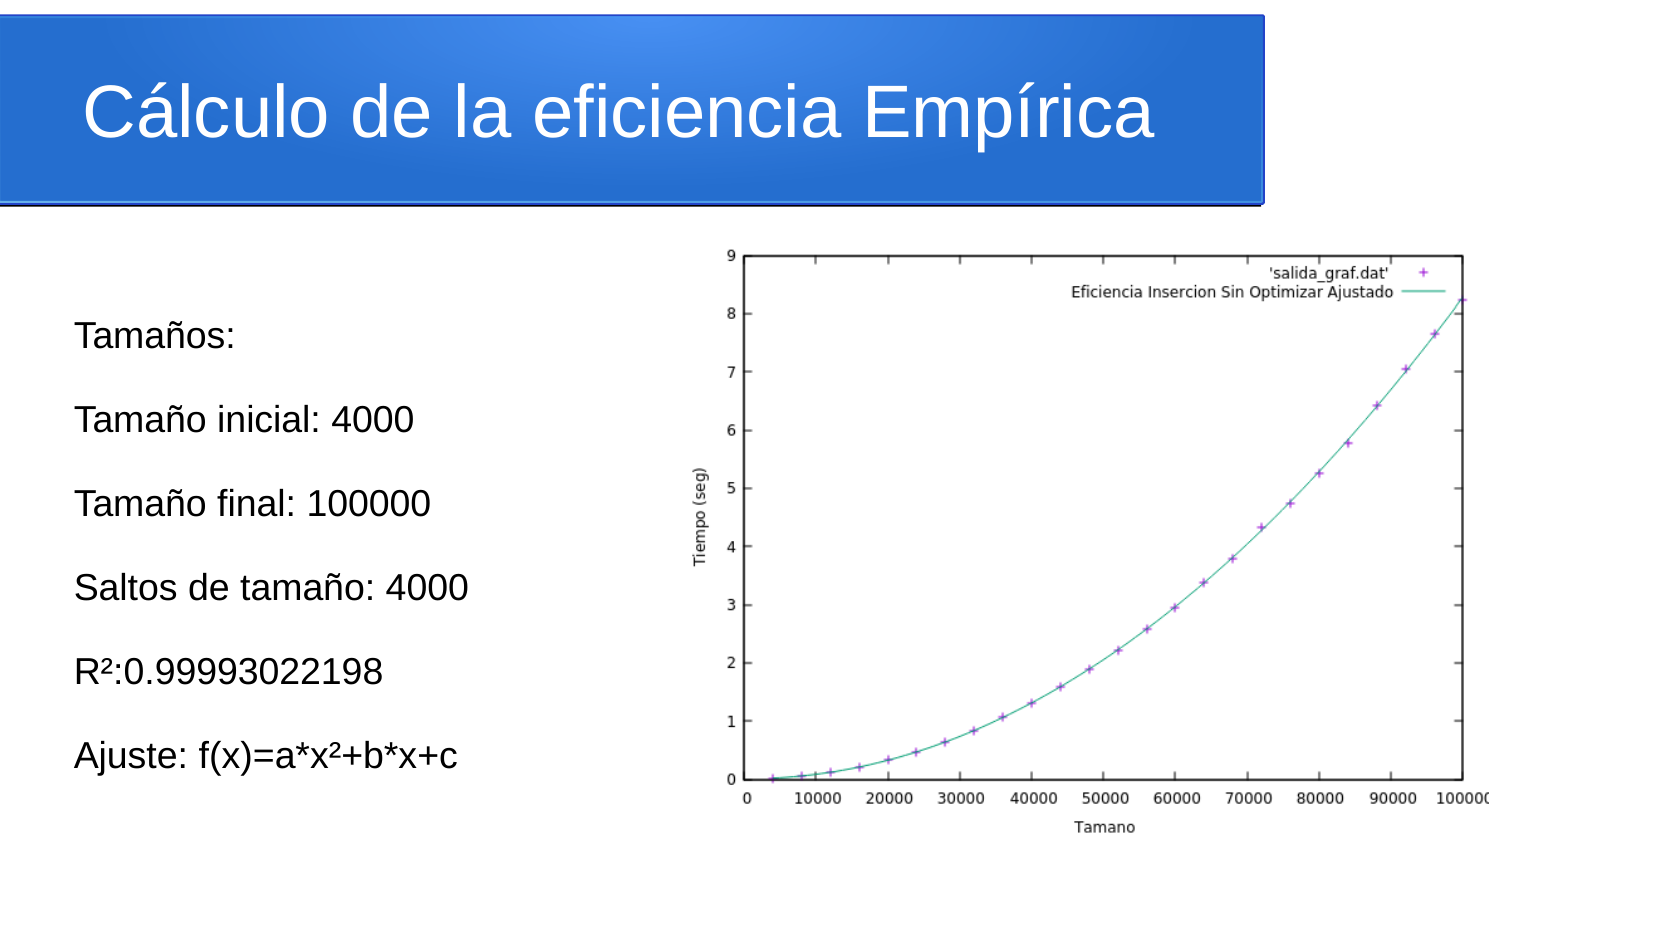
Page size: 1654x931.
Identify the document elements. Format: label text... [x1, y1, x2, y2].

title Cálculo de la eficiencia Empírica [82, 35, 1235, 189]
text_box Tamaños: Tamaño inicial: 4000 Tamaño final: 100000 Saltos de tamaño: 4000 R²:0.99993022198 Ajuste: f(x)=a*x²+b*x+c [59, 307, 567, 784]
picture [685, 236, 1489, 839]
